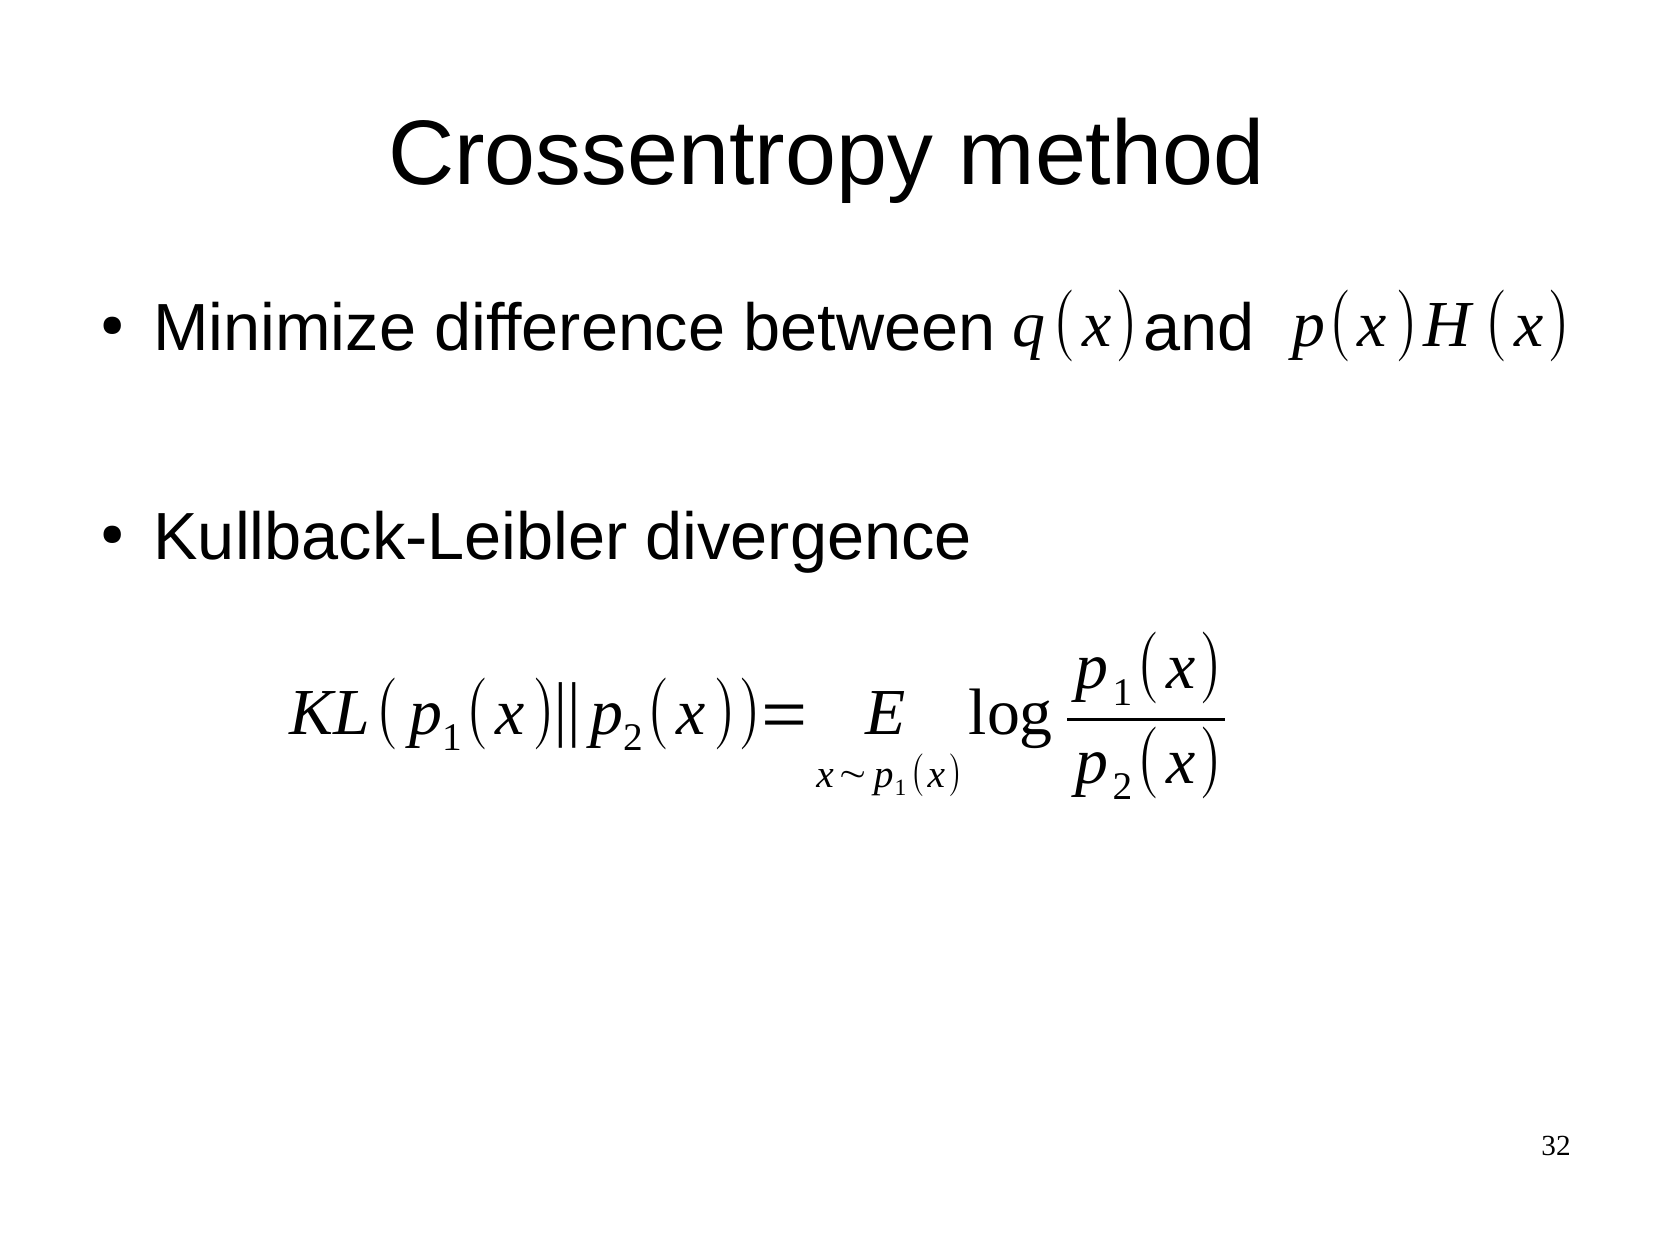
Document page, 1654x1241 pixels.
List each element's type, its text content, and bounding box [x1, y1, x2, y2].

chart [269, 627, 1244, 807]
chart [995, 284, 1155, 364]
list Minimize difference between and Kullback-Leibler divergence [82, 290, 1571, 1010]
chart [1267, 285, 1587, 364]
title Crossentropy method [82, 49, 1571, 257]
